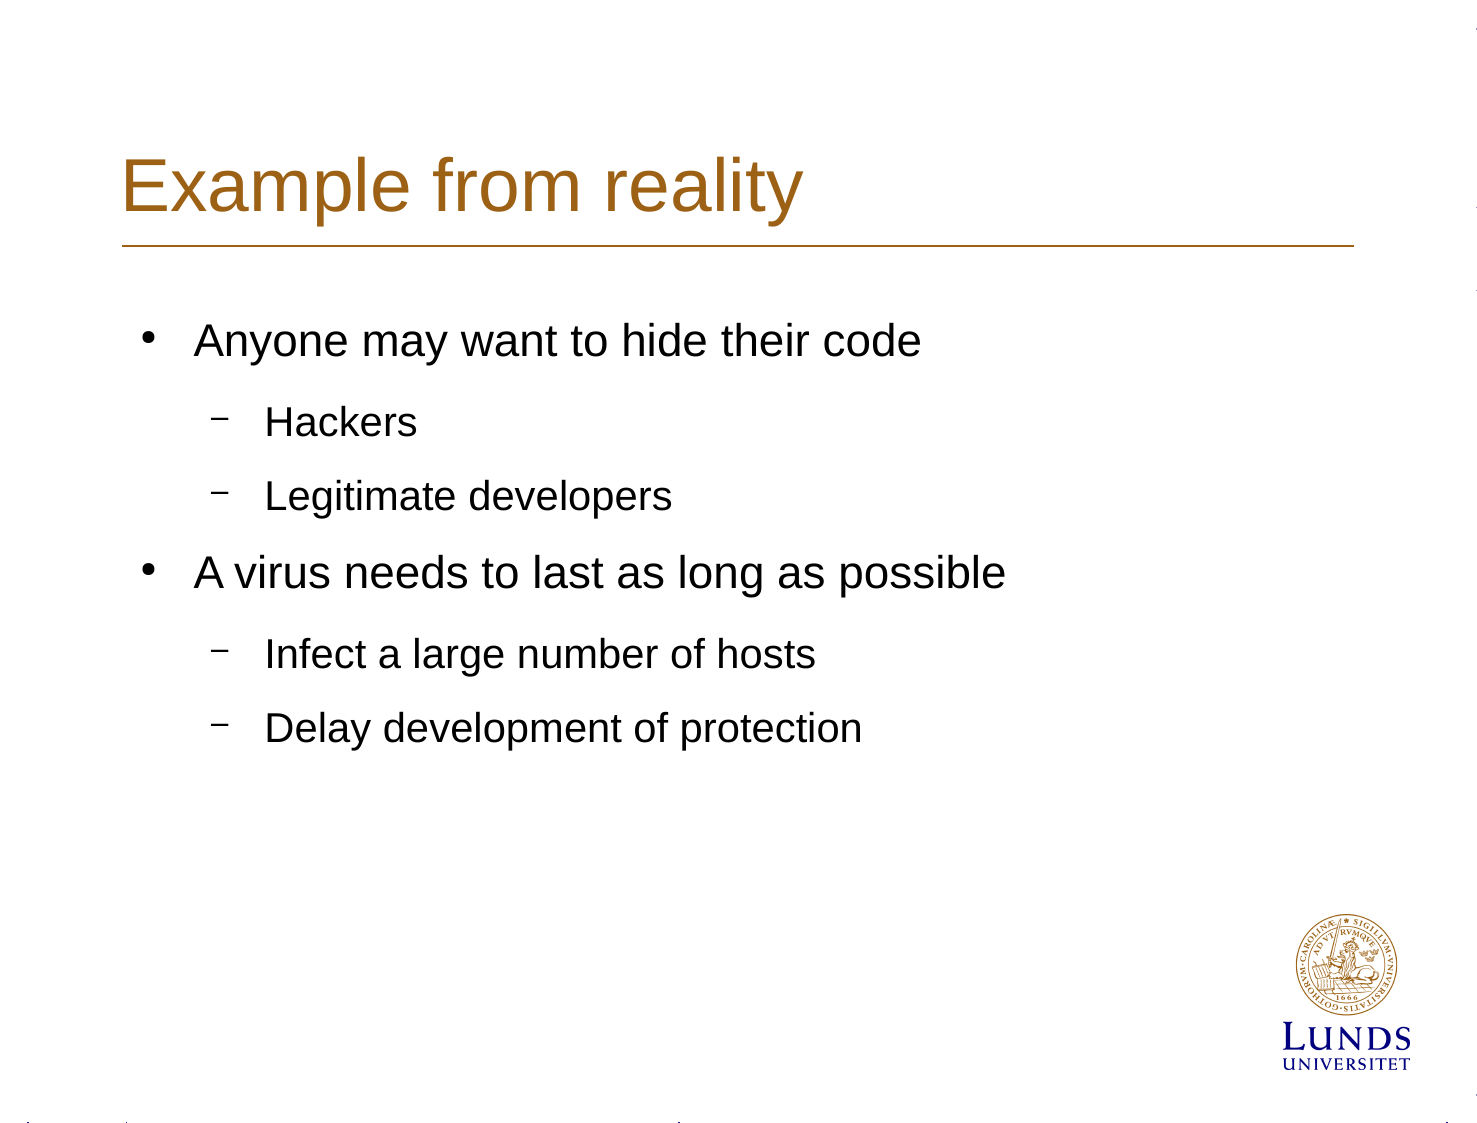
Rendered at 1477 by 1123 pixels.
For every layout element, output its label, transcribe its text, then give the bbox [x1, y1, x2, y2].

list Anyone may want to hide their code Hackers Legitimate developers A virus needs to last as long as possible Infect a large number of hosts Delay development of protection [107, 303, 1353, 888]
picture [1283, 914, 1410, 1070]
title Example from reality [105, 46, 1354, 234]
